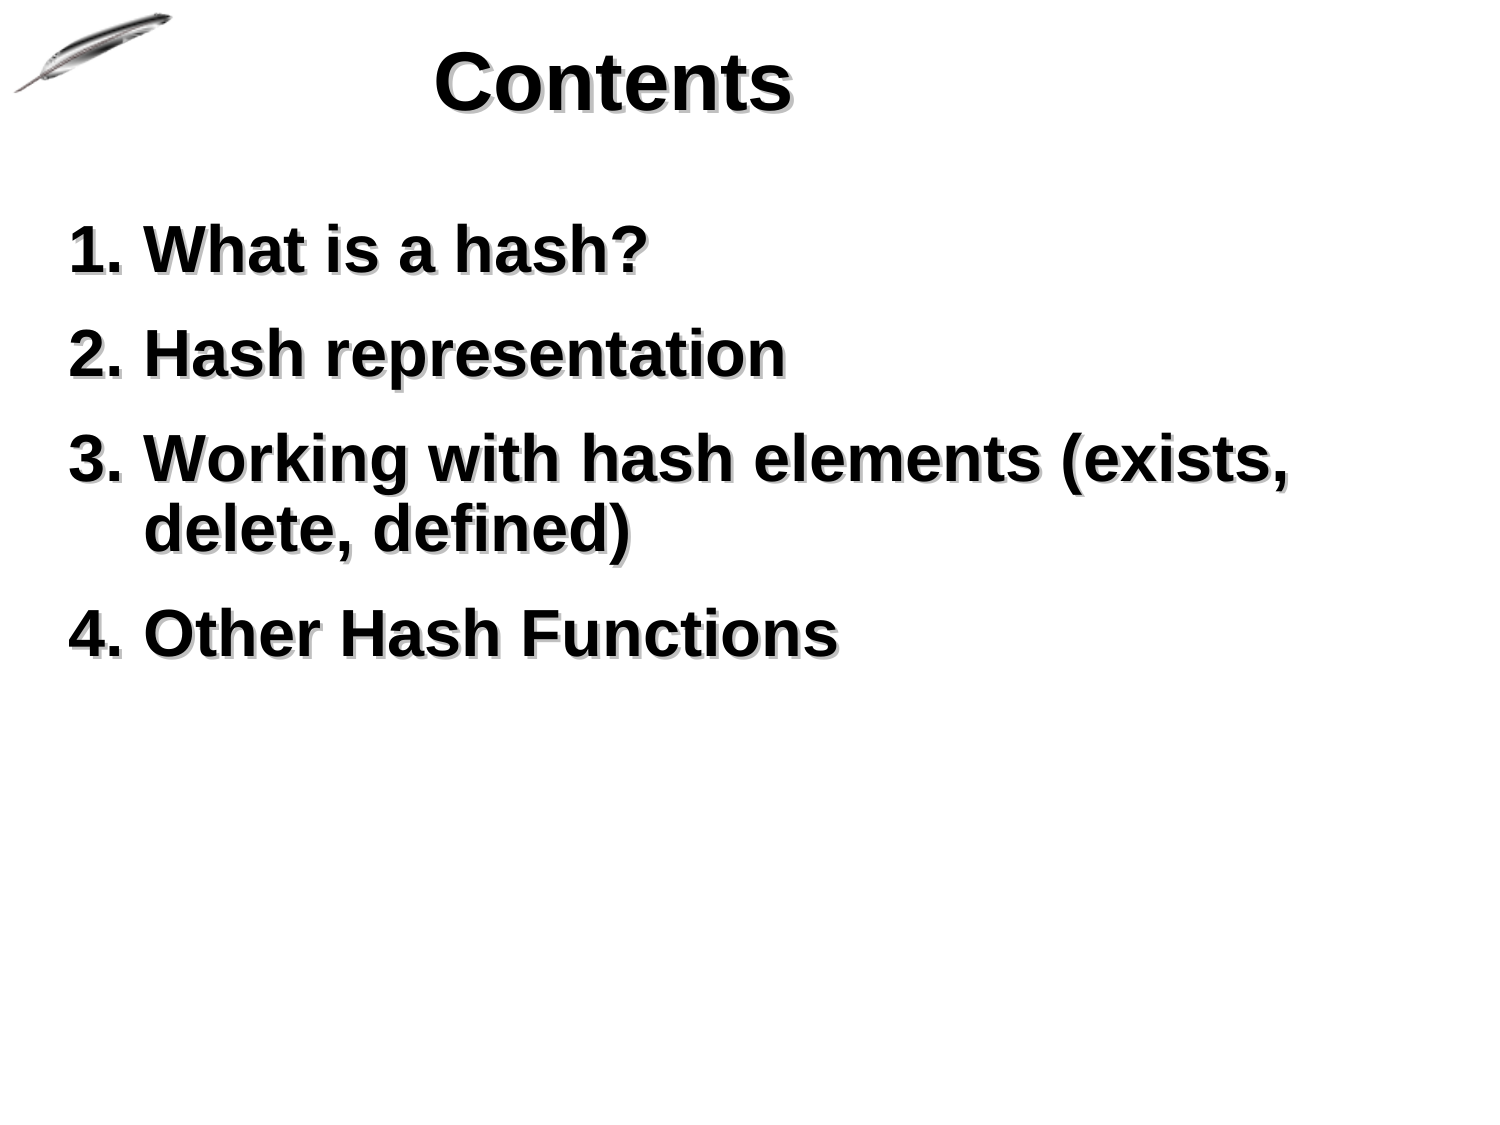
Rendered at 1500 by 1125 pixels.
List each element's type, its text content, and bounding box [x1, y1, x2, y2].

list What is a hash? Hash representation Working with hash elements (exists, delete, defined) Other Hash Functions [53, 208, 1447, 1083]
title Contents [419, 11, 1459, 161]
picture [10, 11, 178, 95]
